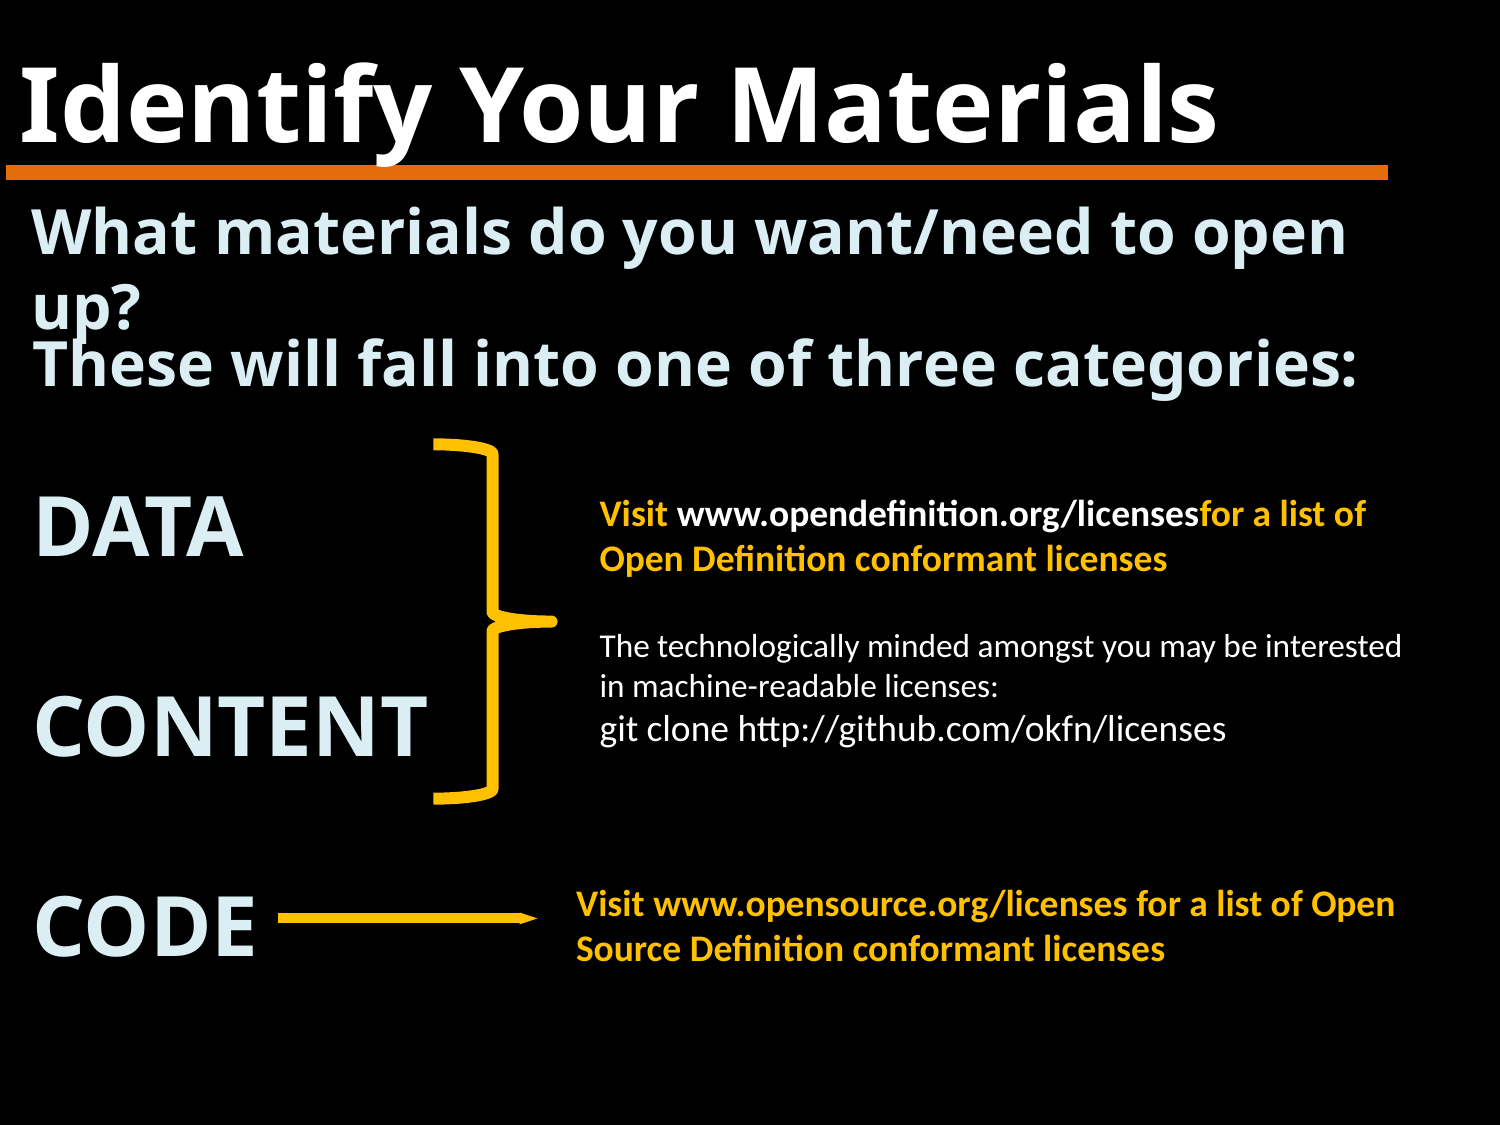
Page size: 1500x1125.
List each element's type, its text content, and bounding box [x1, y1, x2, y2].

text_box Visit www.opendefinition.org/licenses for a list of Open Definition conformant licenses The technologically minded amongst you may be interested in machine-readable licenses: git clone http://github.com/okfn/licenses [584, 481, 1436, 760]
text_box What materials do you want/need to open up? [16, 184, 1471, 276]
text_box These will fall into one of three categories: DATA CONTENT CODE [17, 316, 1472, 988]
text_box Identify Your Materials [4, 31, 1365, 173]
text_box Visit www.opensource.org/licenses for a list of Open Source Definition conformant licenses [561, 871, 1412, 978]
